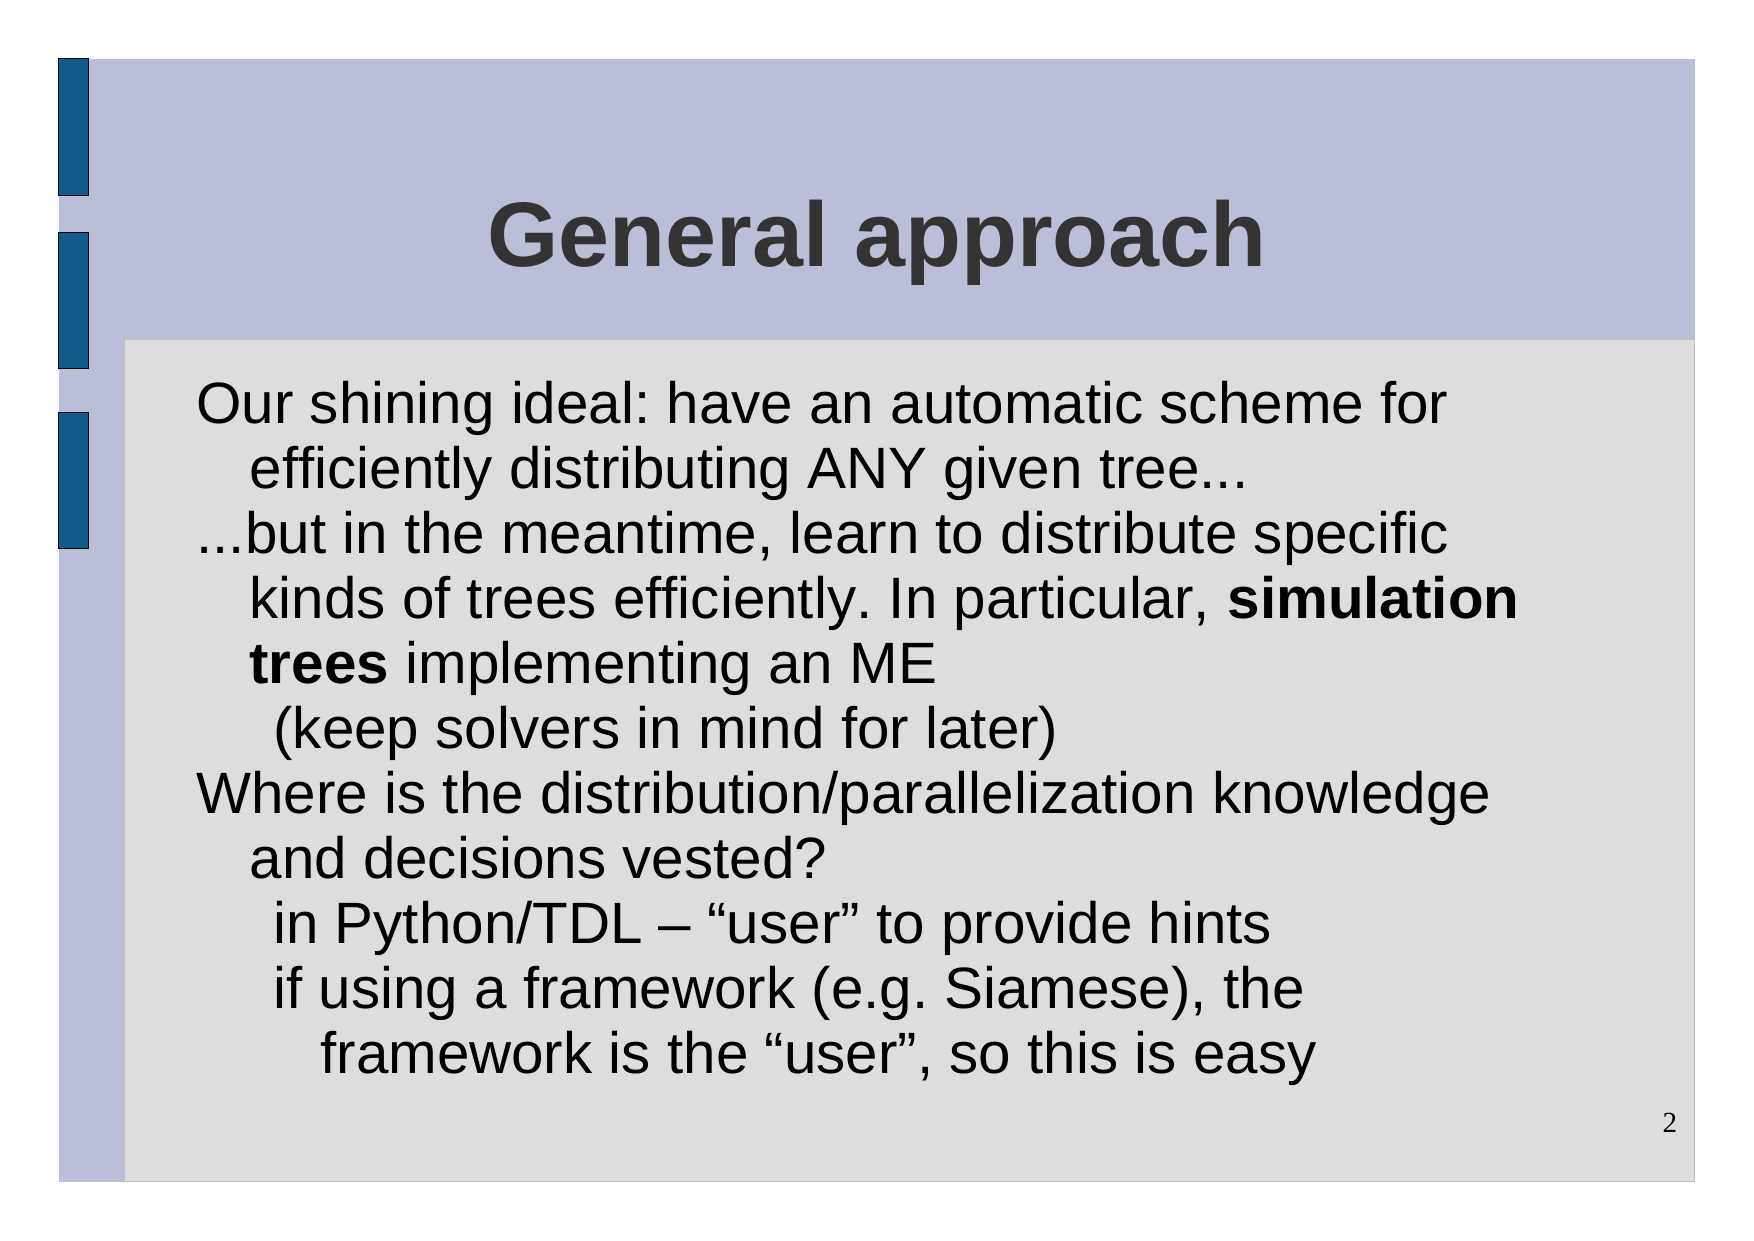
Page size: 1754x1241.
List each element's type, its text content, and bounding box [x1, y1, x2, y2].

title General approach [178, 141, 1577, 329]
list Our shining ideal: have an automatic scheme for efficiently distributing ANY given tree... ...but in the meantime, learn to distribute specific kinds of trees efficiently. In particular, simulation trees implementing an ME (keep solvers in mind for later) Where is the distribution/parallelization knowledge and decisions vested? in Python/TDL – “user” to provide hints if using a framework (e.g. Siamese), the framework is the “user”, so this is easy [178, 370, 1577, 1117]
